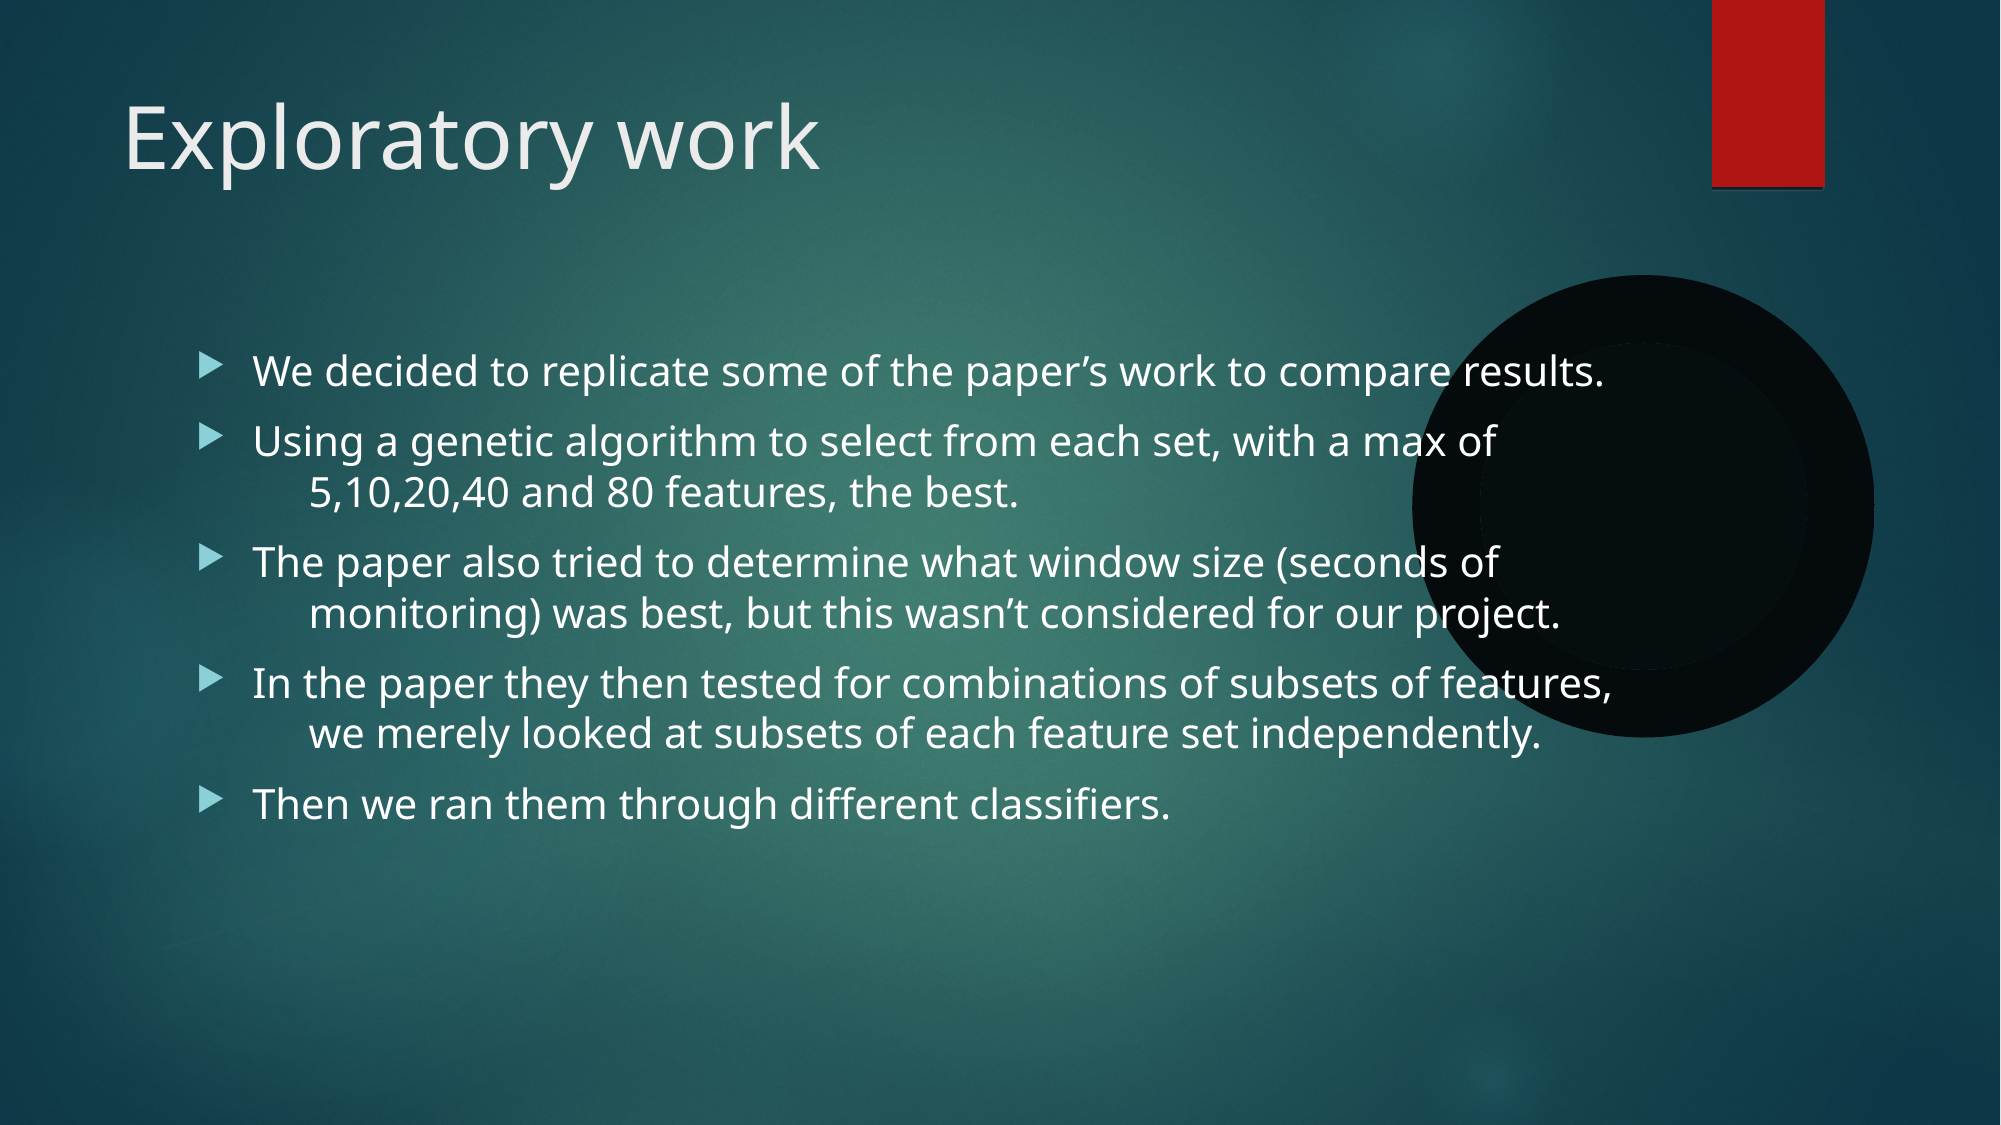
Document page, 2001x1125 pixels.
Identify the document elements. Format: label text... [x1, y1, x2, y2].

title Exploratory work [106, 74, 1649, 305]
list We decided to replicate some of the paper’s work to compare results. Using a genetic algorithm to select from each set, with a max of 5,10,20,40 and 80 features, the best. The paper also tried to determine what window size (seconds of monitoring) was best, but this wasn’t considered for our project. In the paper they then tested for combinations of subsets of features, we merely looked at subsets of each feature set independently. Then we ran them through different classifiers. [181, 336, 1649, 1026]
